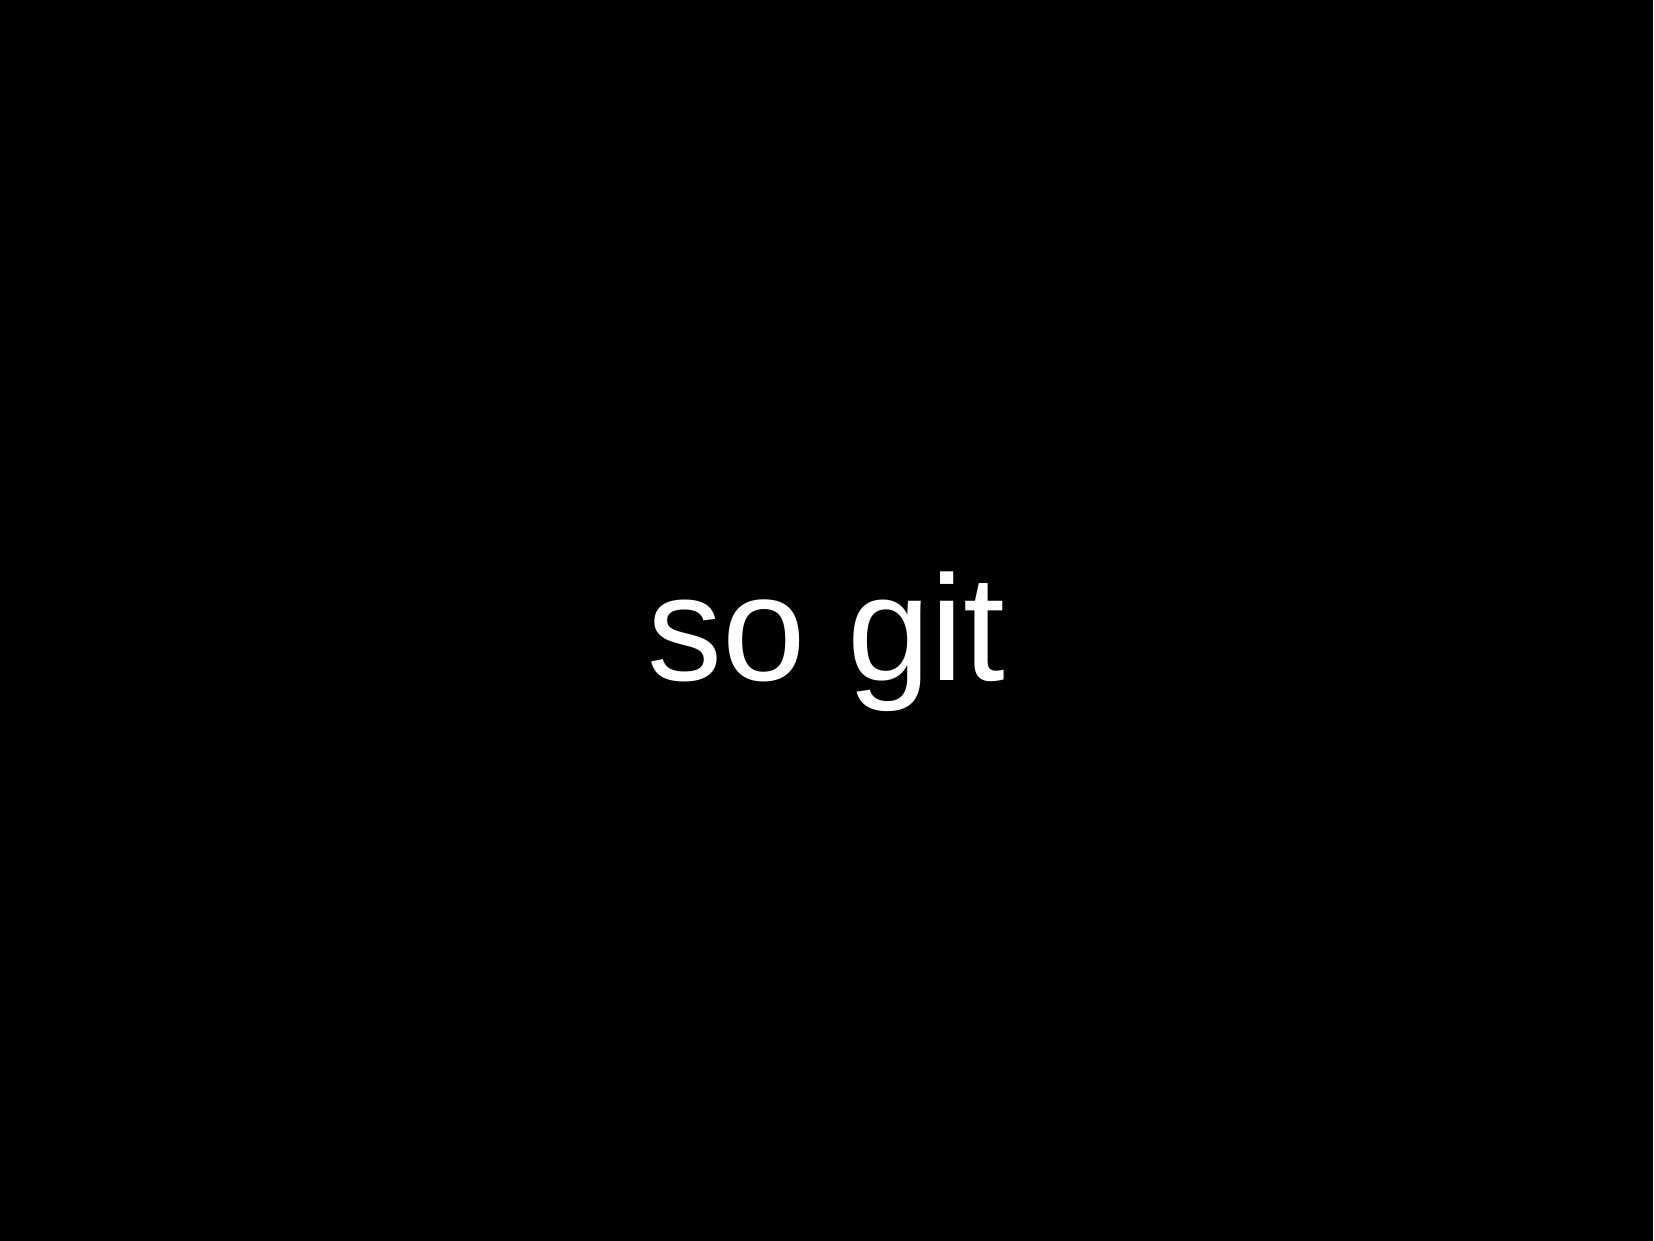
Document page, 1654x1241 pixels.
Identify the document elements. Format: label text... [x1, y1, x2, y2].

title so git [82, 56, 1571, 1201]
